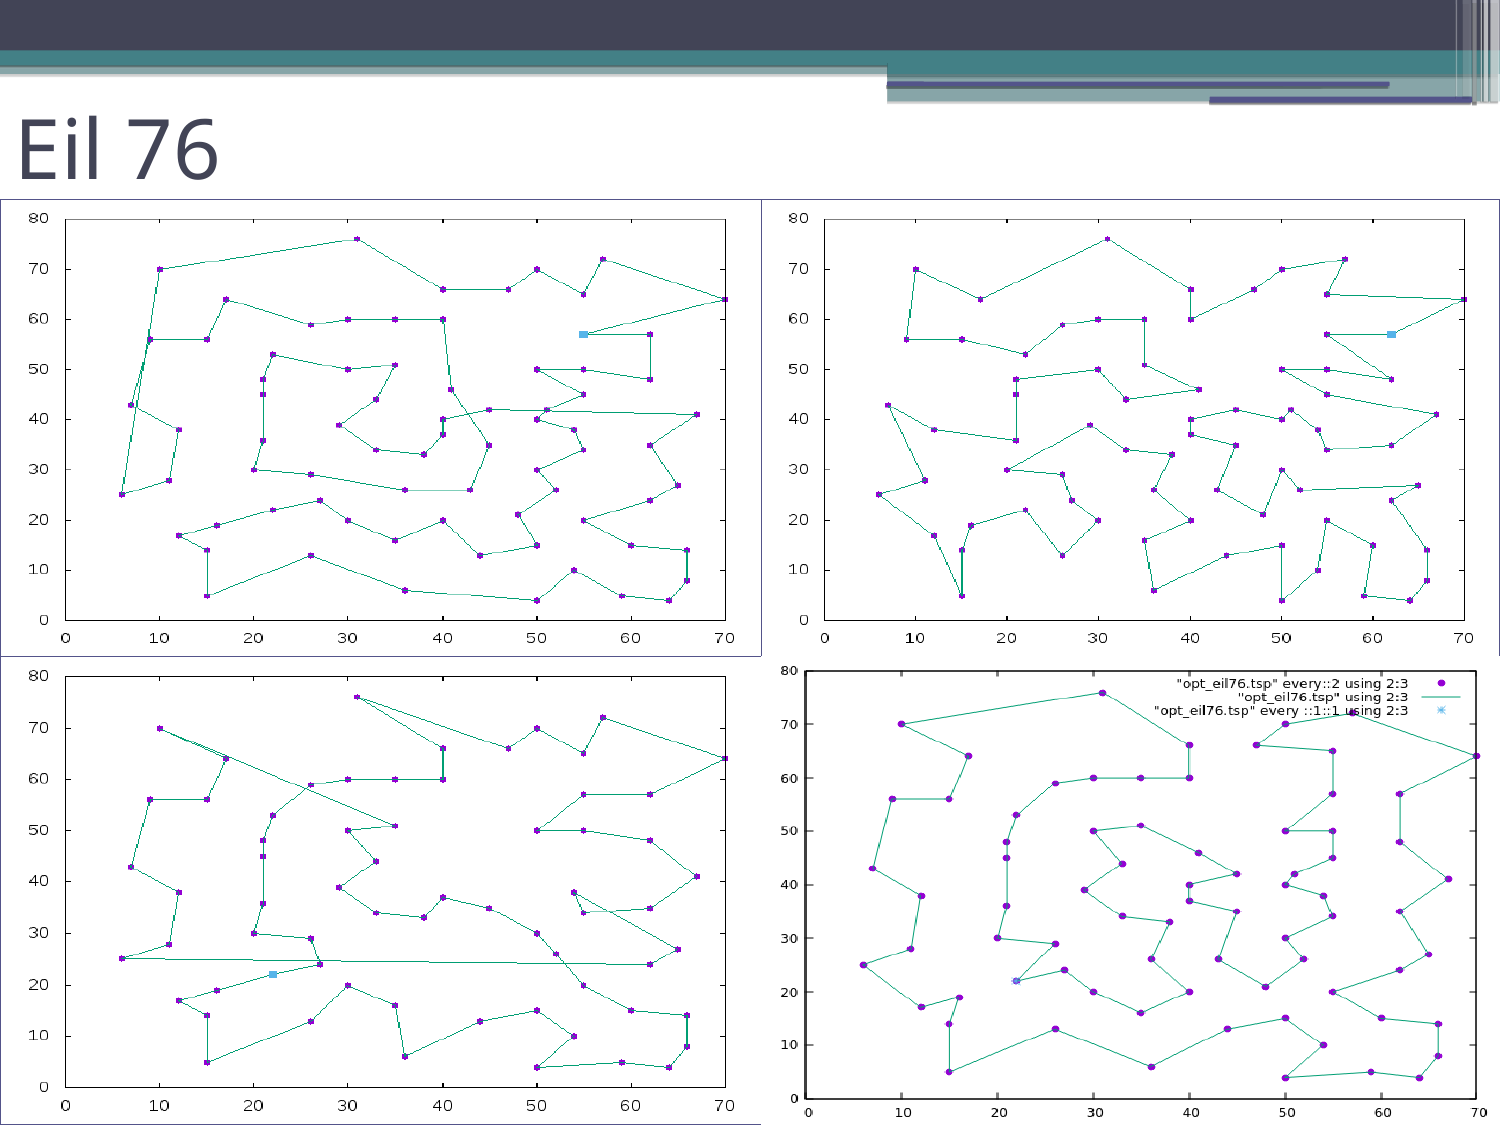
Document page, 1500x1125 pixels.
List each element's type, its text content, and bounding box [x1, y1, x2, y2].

picture [0, 199, 1500, 1125]
text_box Eil 76 [0, 70, 464, 222]
